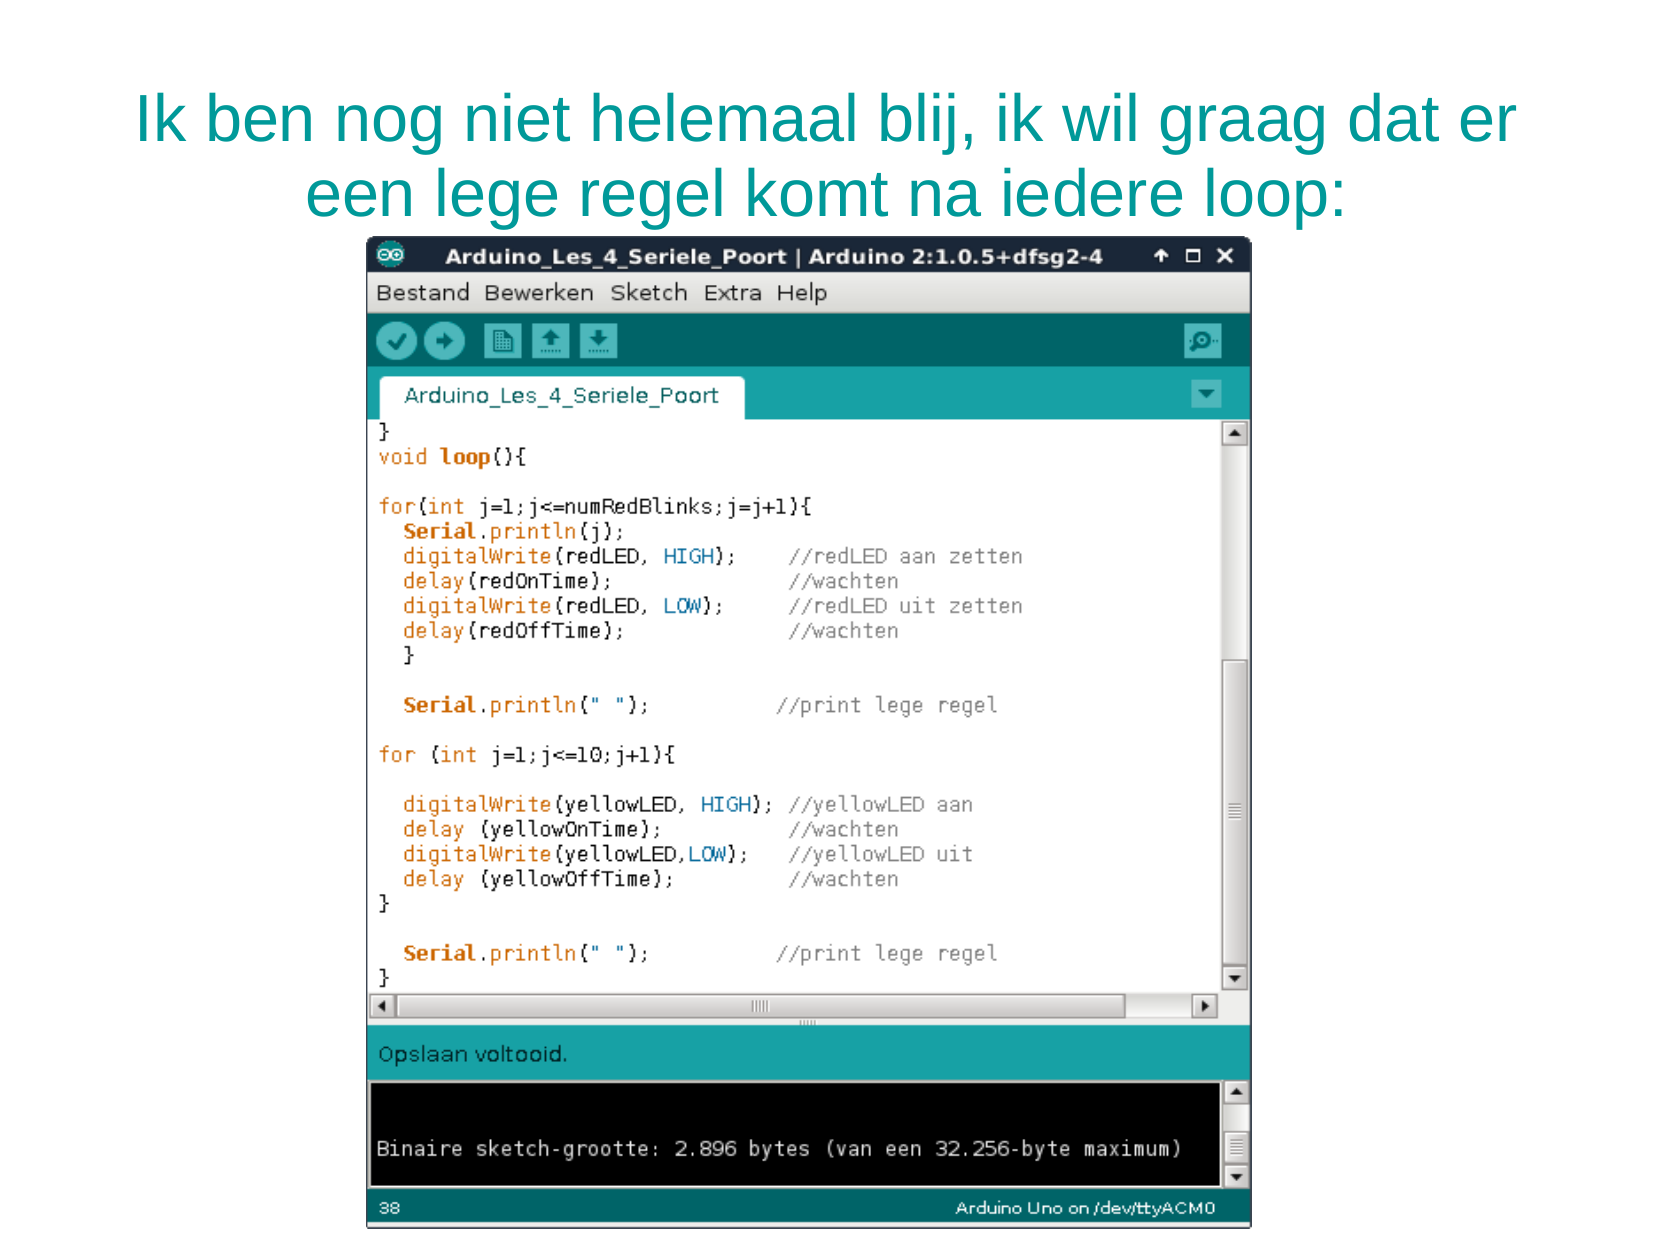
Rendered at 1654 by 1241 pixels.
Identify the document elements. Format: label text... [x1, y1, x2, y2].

picture [366, 236, 1252, 1229]
subtitle Ik ben nog niet helemaal blij, ik wil graag dat er een lege regel komt na iedere loop: [82, 49, 1571, 1010]
